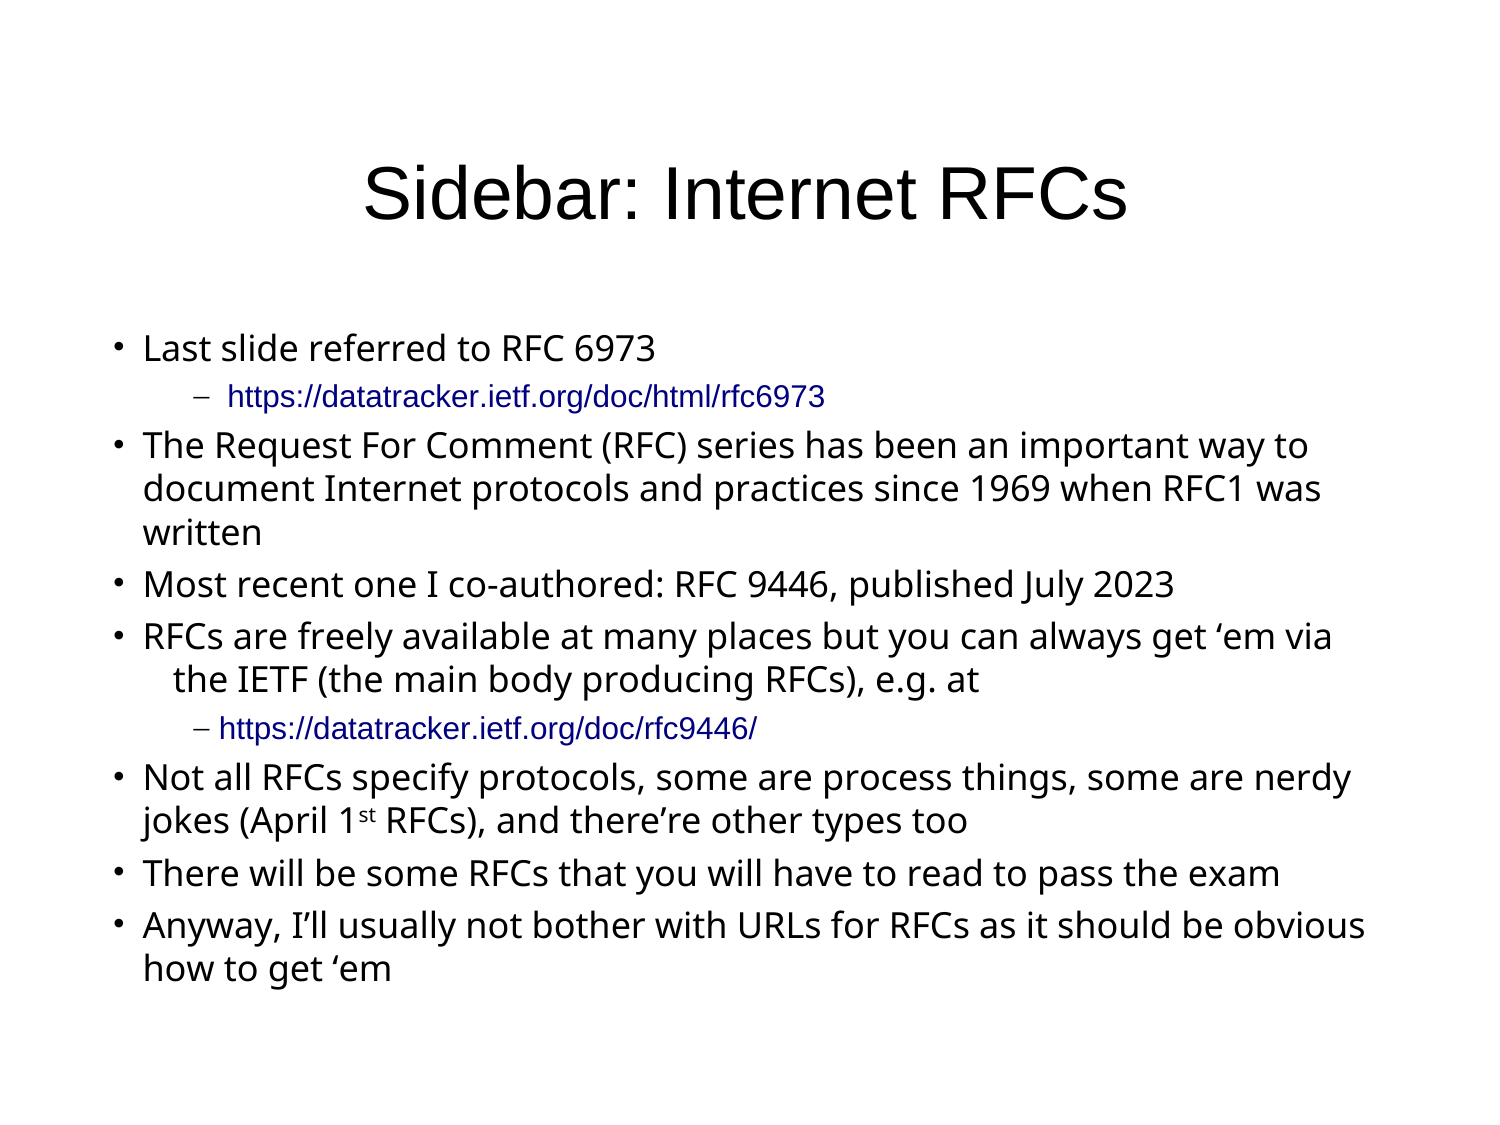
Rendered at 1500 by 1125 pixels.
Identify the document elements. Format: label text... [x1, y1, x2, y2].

list Last slide referred to RFC 6973 https://datatracker.ietf.org/doc/html/rfc6973 The Request For Comment (RFC) series has been an important way to document Internet protocols and practices since 1969 when RFC1 was written Most recent one I co-authored: RFC 9446, published July 2023 RFCs are freely available at many places but you can always get ‘em via the IETF (the main body producing RFCs), e.g. at https://datatracker.ietf.org/doc/rfc9446/ Not all RFCs specify protocols, some are process things, some are nerdy jokes (April 1st RFCs), and there’re other types too There will be some RFCs that you will have to read to pass the exam Anyway, I’ll usually not bother with URLs for RFCs as it should be obvious how to get ‘em [112, 324, 1380, 993]
title Sidebar: Internet RFCs [112, 99, 1380, 280]
